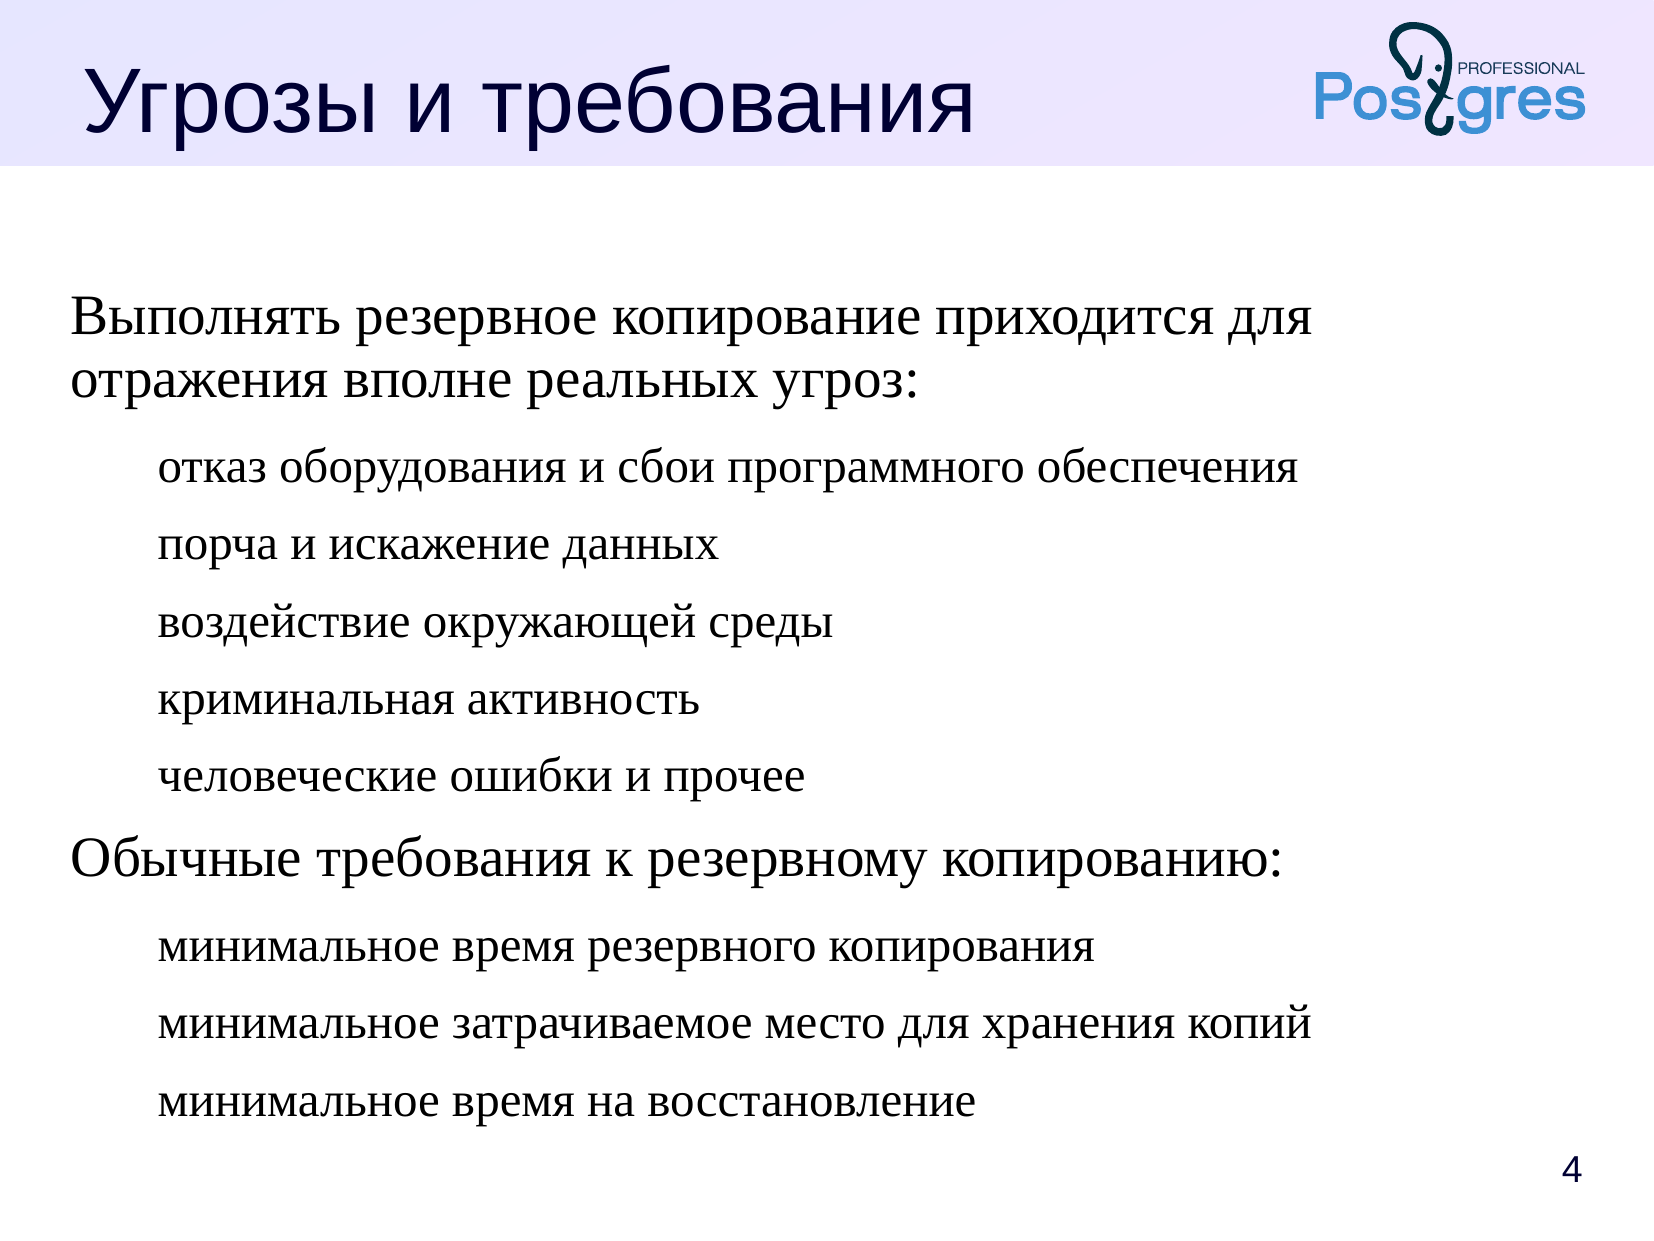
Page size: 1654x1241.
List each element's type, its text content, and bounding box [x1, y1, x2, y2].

list Выполнять резервное копирование приходится для отражения вполне реальных угроз: отказ оборудования и сбои программного обеспечения порча и искажение данных воздействие окружающей среды криминальная активность человеческие ошибки и прочее Обычные требования к резервному копированию: минимальное время резервного копирования минимальное затрачиваемое место для хранения копий минимальное время на восстановление [70, 283, 1583, 1134]
title Угрозы и требования [82, 49, 1252, 153]
